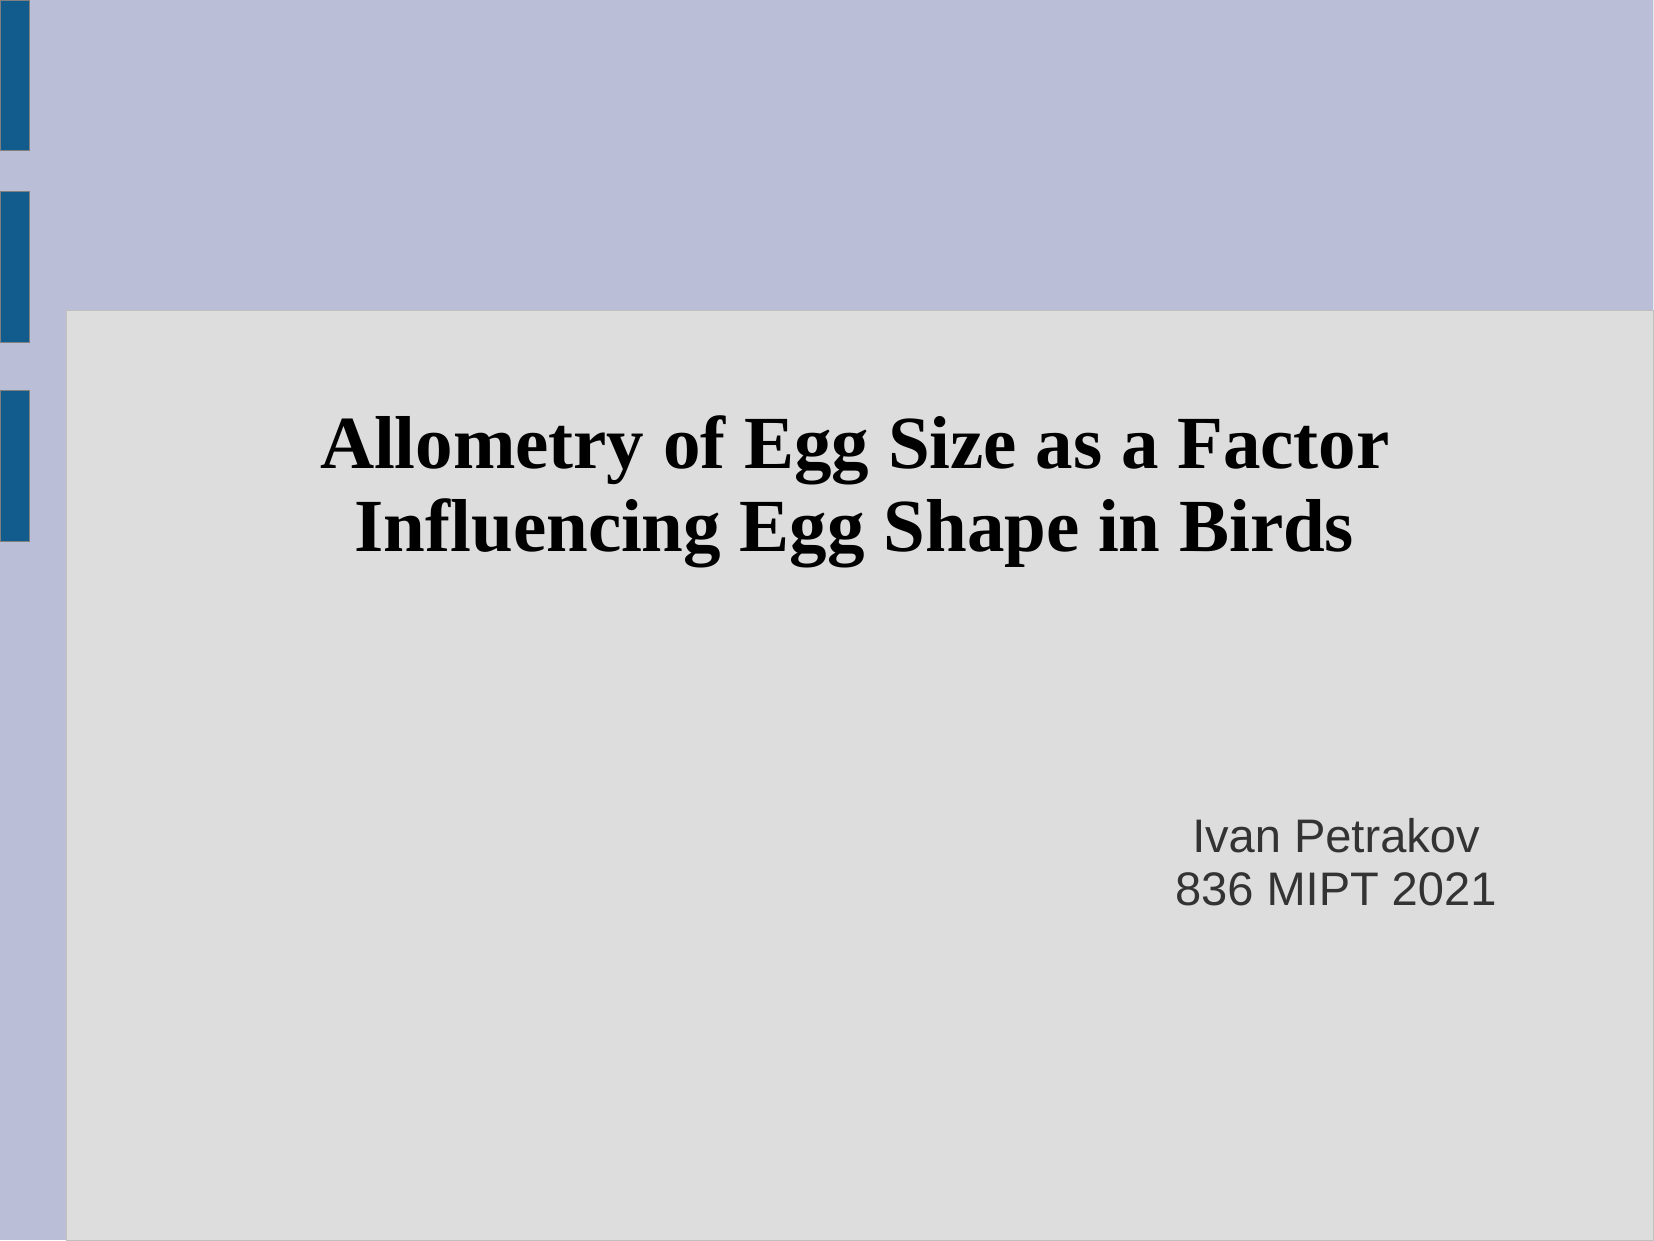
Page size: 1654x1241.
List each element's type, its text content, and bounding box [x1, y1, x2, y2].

title Ivan Petrakov 836 MIPT 2021 [1005, 810, 1654, 916]
subtitle Allometry of Egg Size as a Factor Influencing Egg Shape in Birds [210, 360, 1501, 609]
